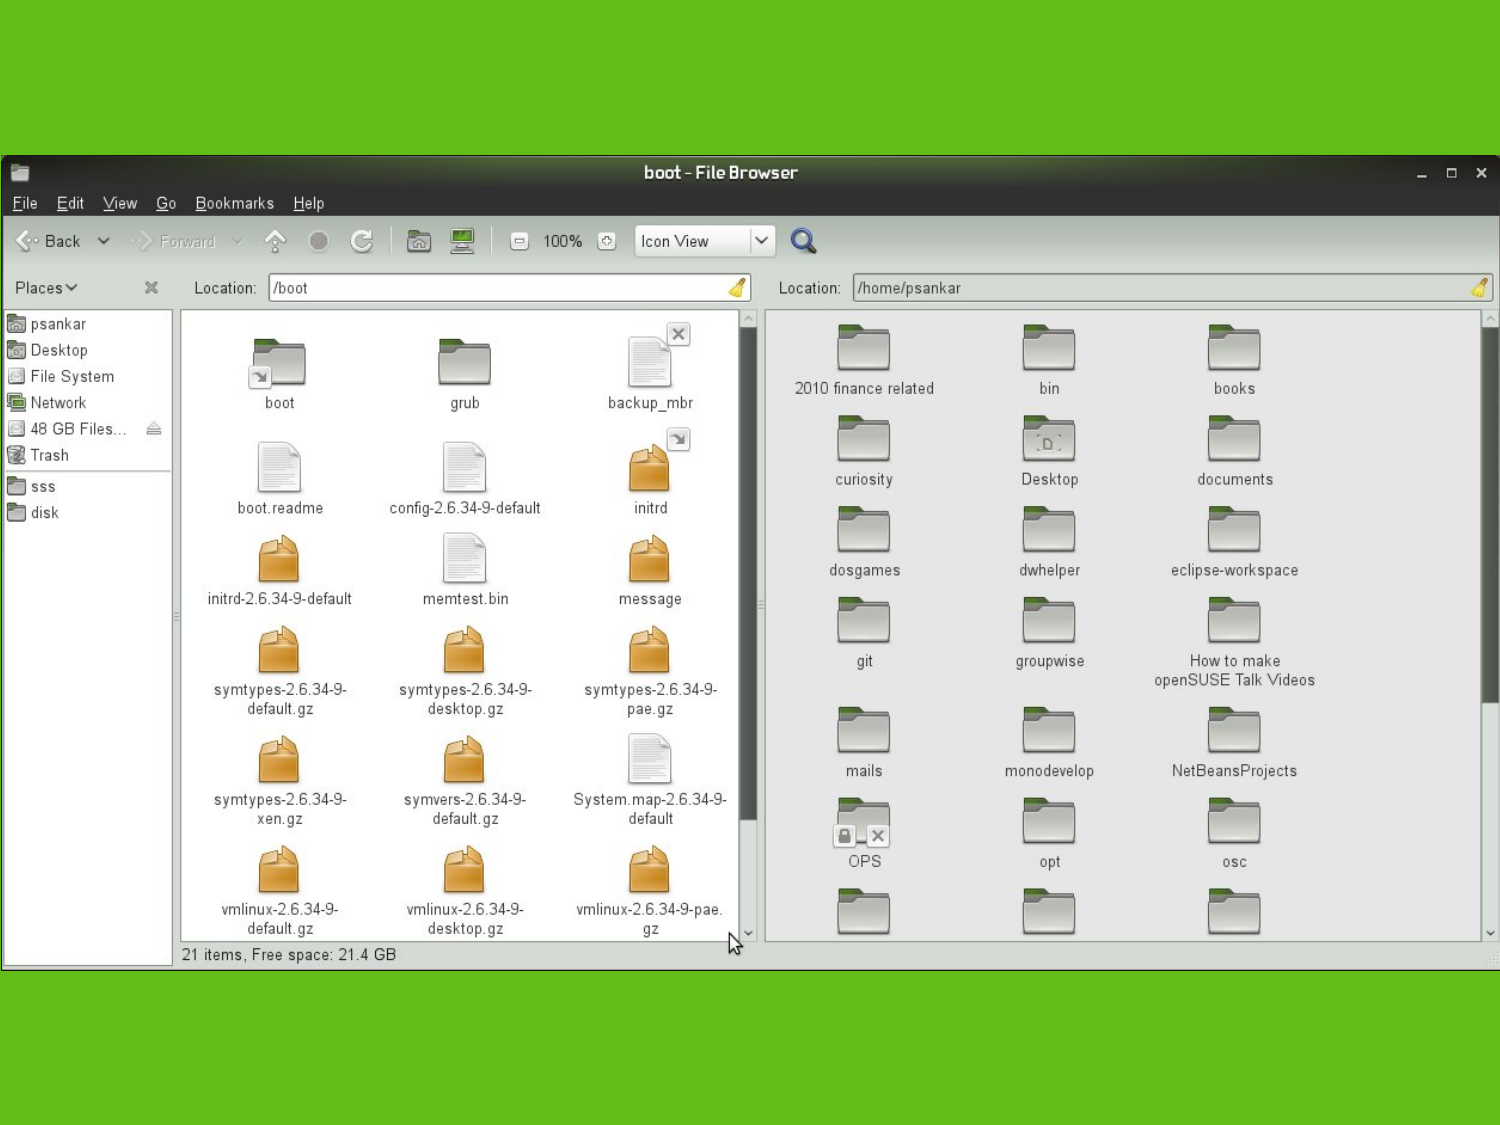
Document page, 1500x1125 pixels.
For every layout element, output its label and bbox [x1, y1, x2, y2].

picture [1, 155, 1500, 971]
